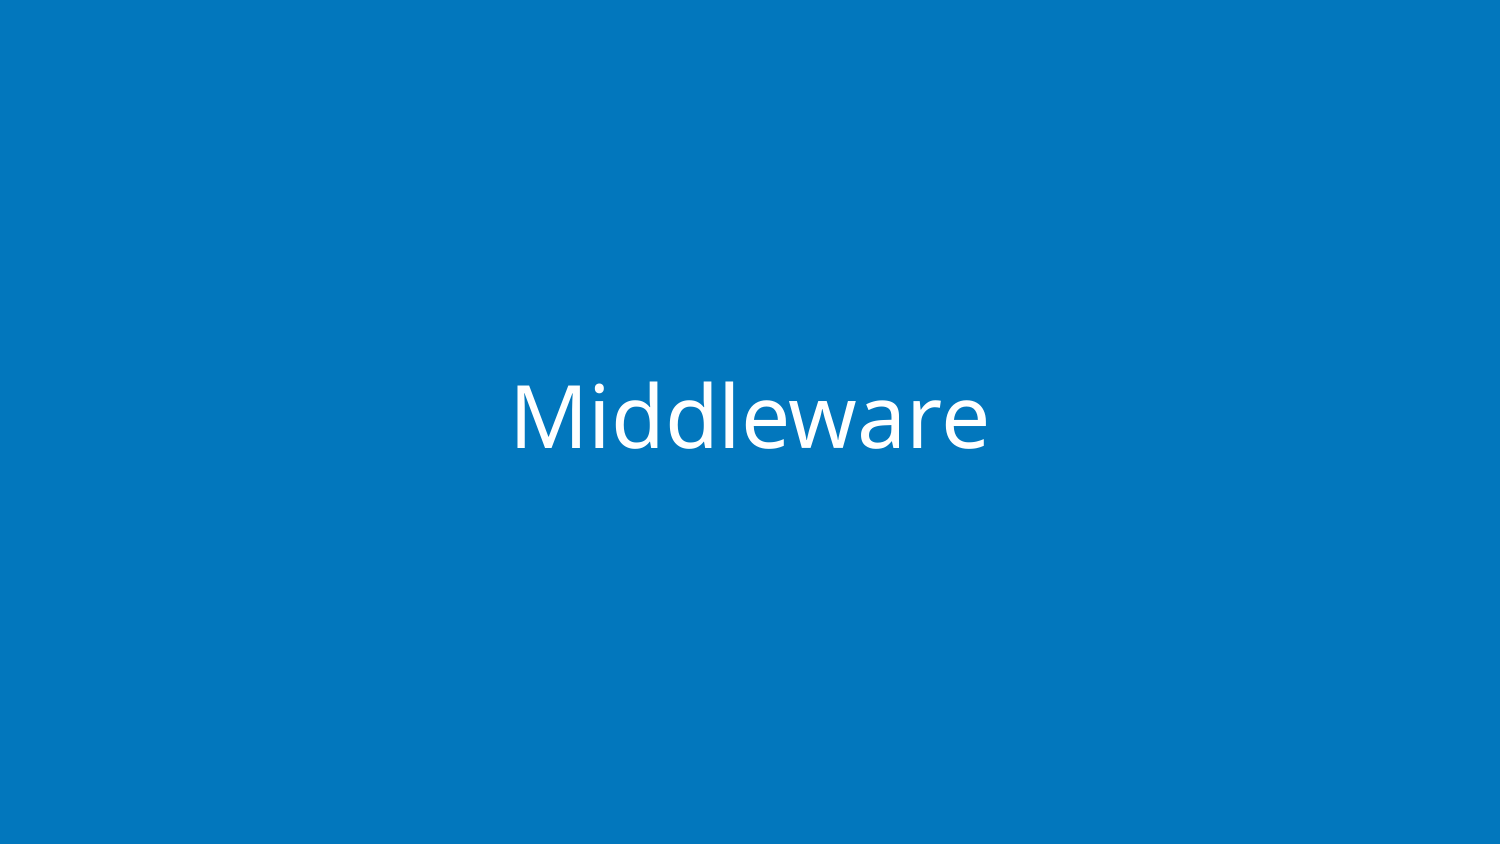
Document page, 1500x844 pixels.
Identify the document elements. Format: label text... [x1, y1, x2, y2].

title Middleware [75, 58, 1425, 771]
